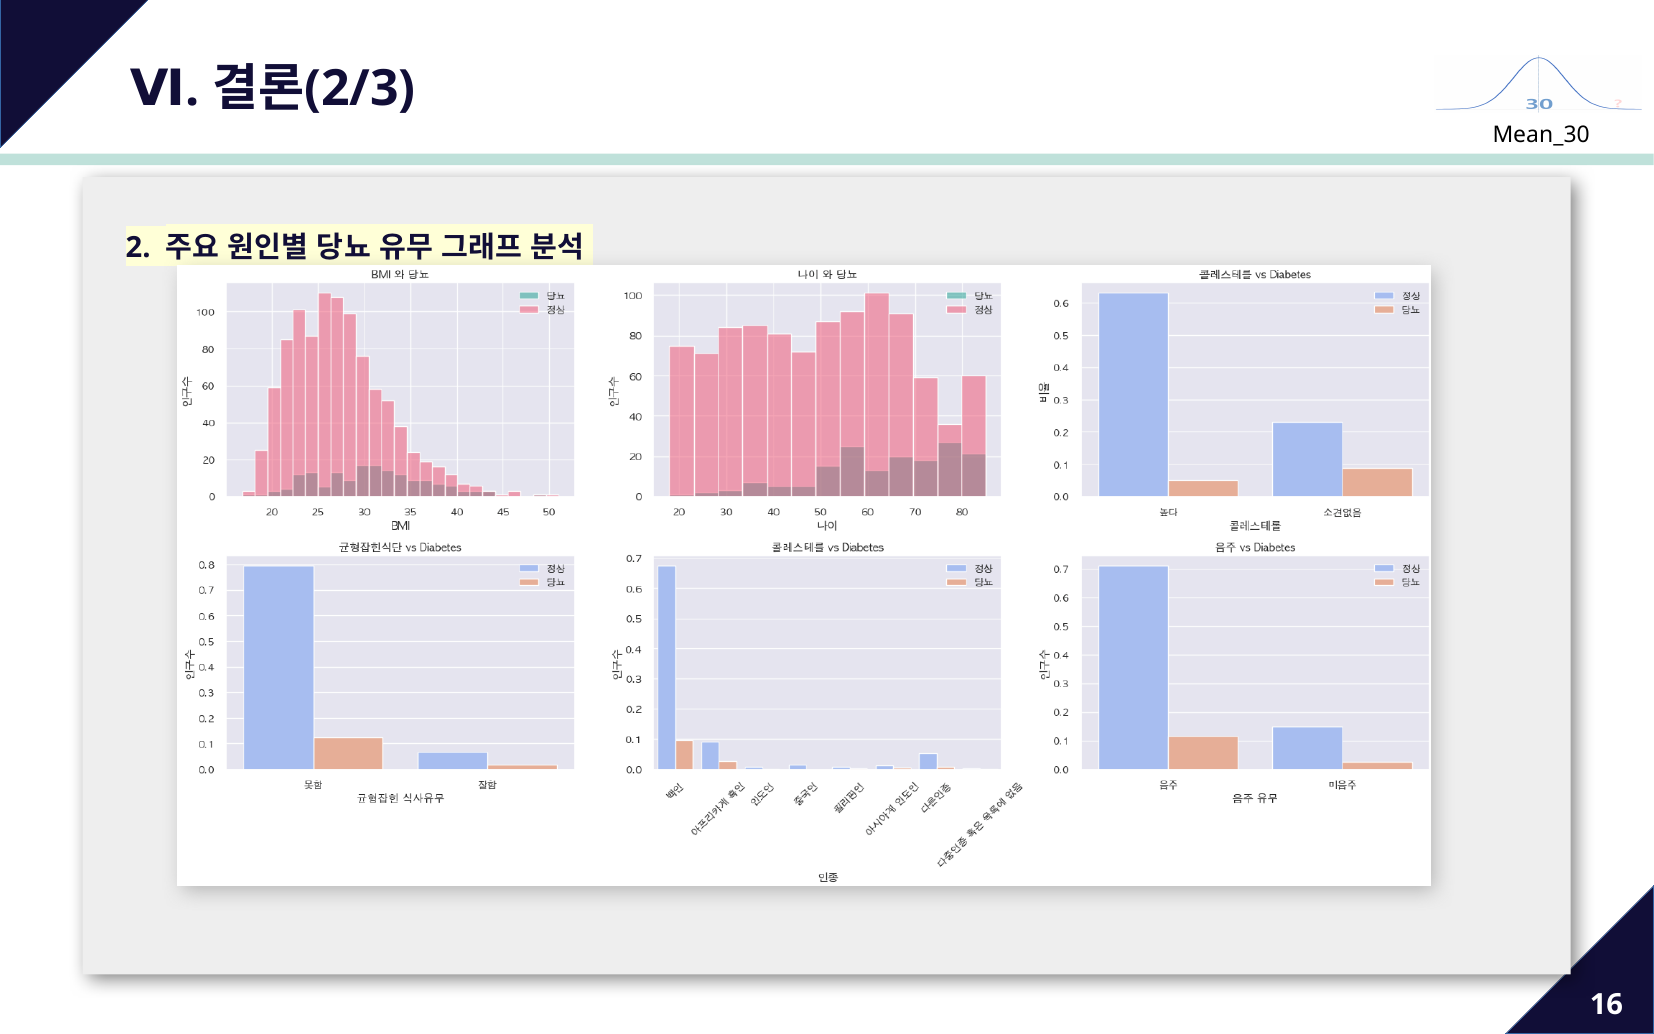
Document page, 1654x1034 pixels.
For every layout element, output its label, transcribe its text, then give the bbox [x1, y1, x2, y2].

title Ⅵ. 결론(2/3) [129, 41, 1618, 148]
list 2. 주요 원인별 당뇨 유무 그래프 분석 [82, 177, 1571, 975]
picture [177, 265, 1431, 886]
picture [1434, 55, 1642, 113]
text_box Mean_30 [1446, 118, 1636, 148]
text_box <숫자> [1556, 981, 1654, 1025]
